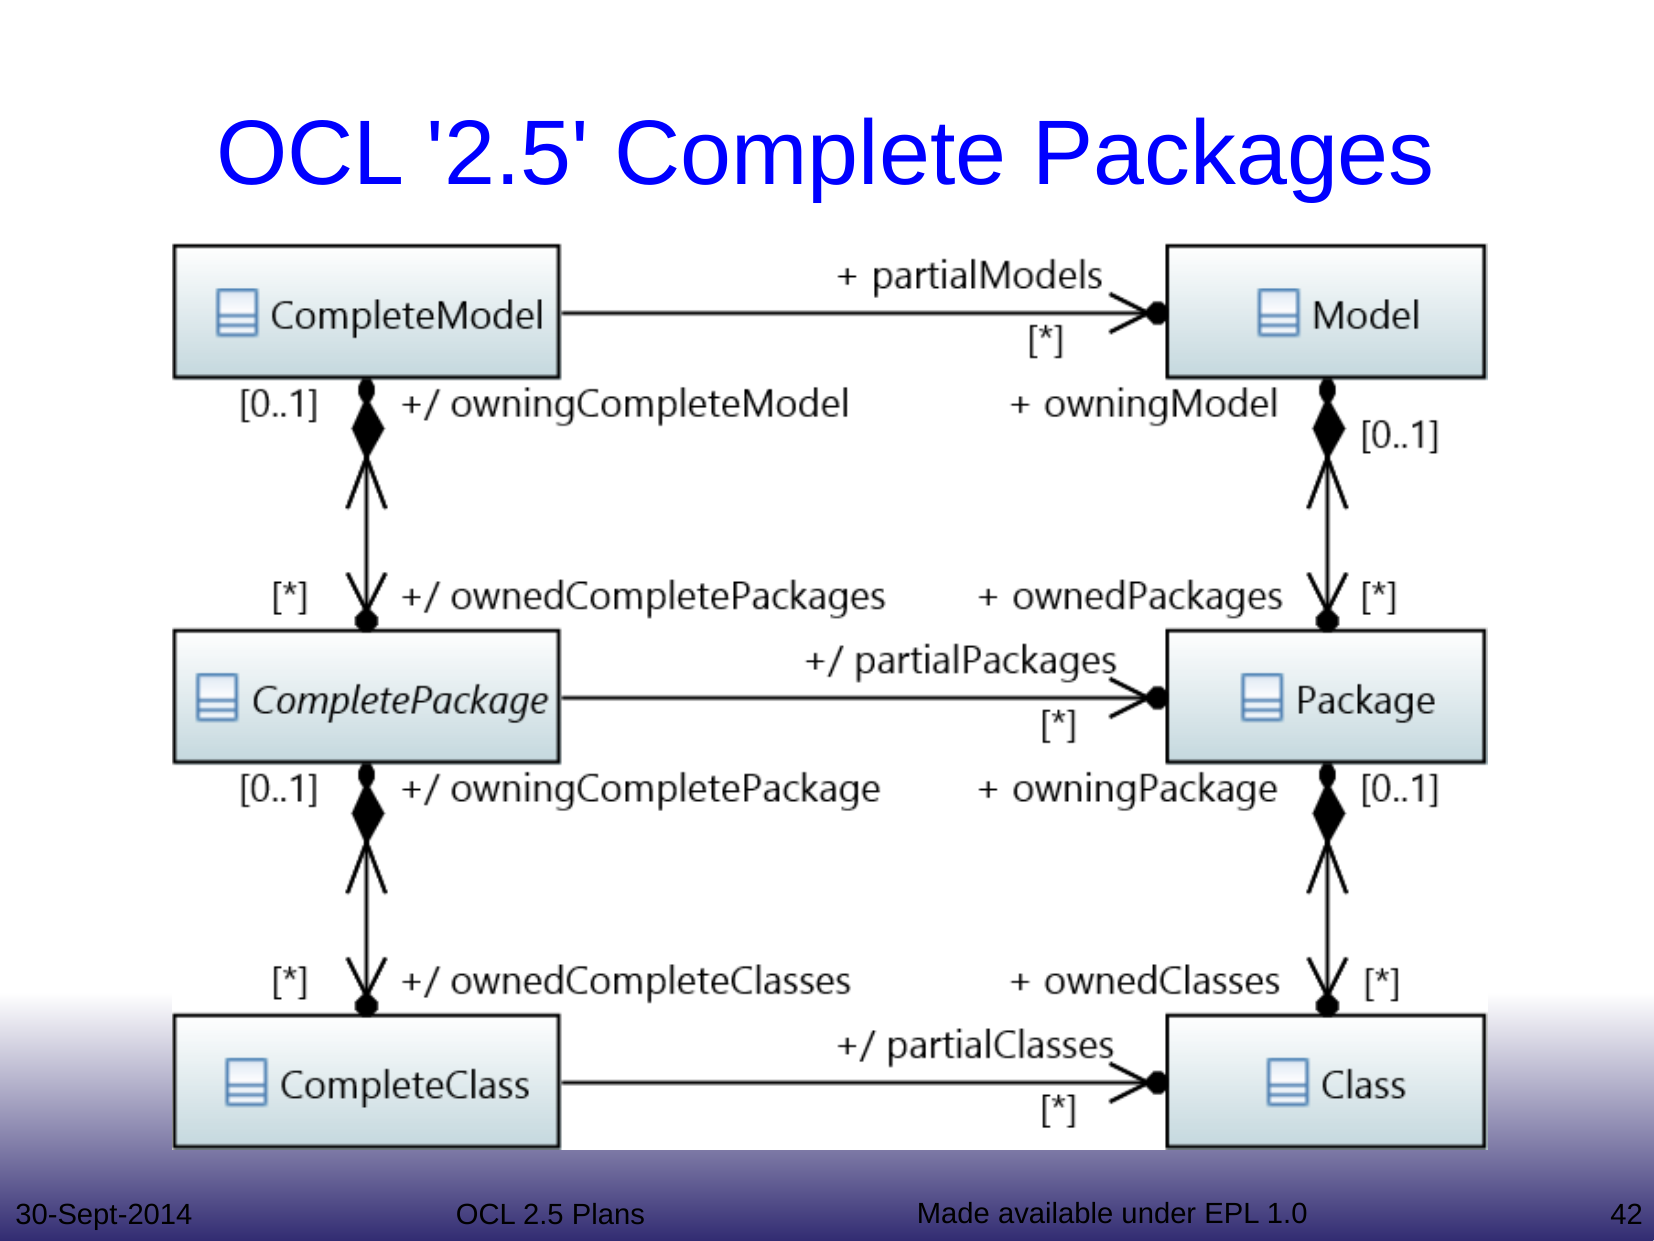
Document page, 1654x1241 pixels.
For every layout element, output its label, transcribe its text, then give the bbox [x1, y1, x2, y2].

picture [172, 243, 1488, 1150]
title OCL '2.5' Complete Packages [82, 49, 1571, 257]
